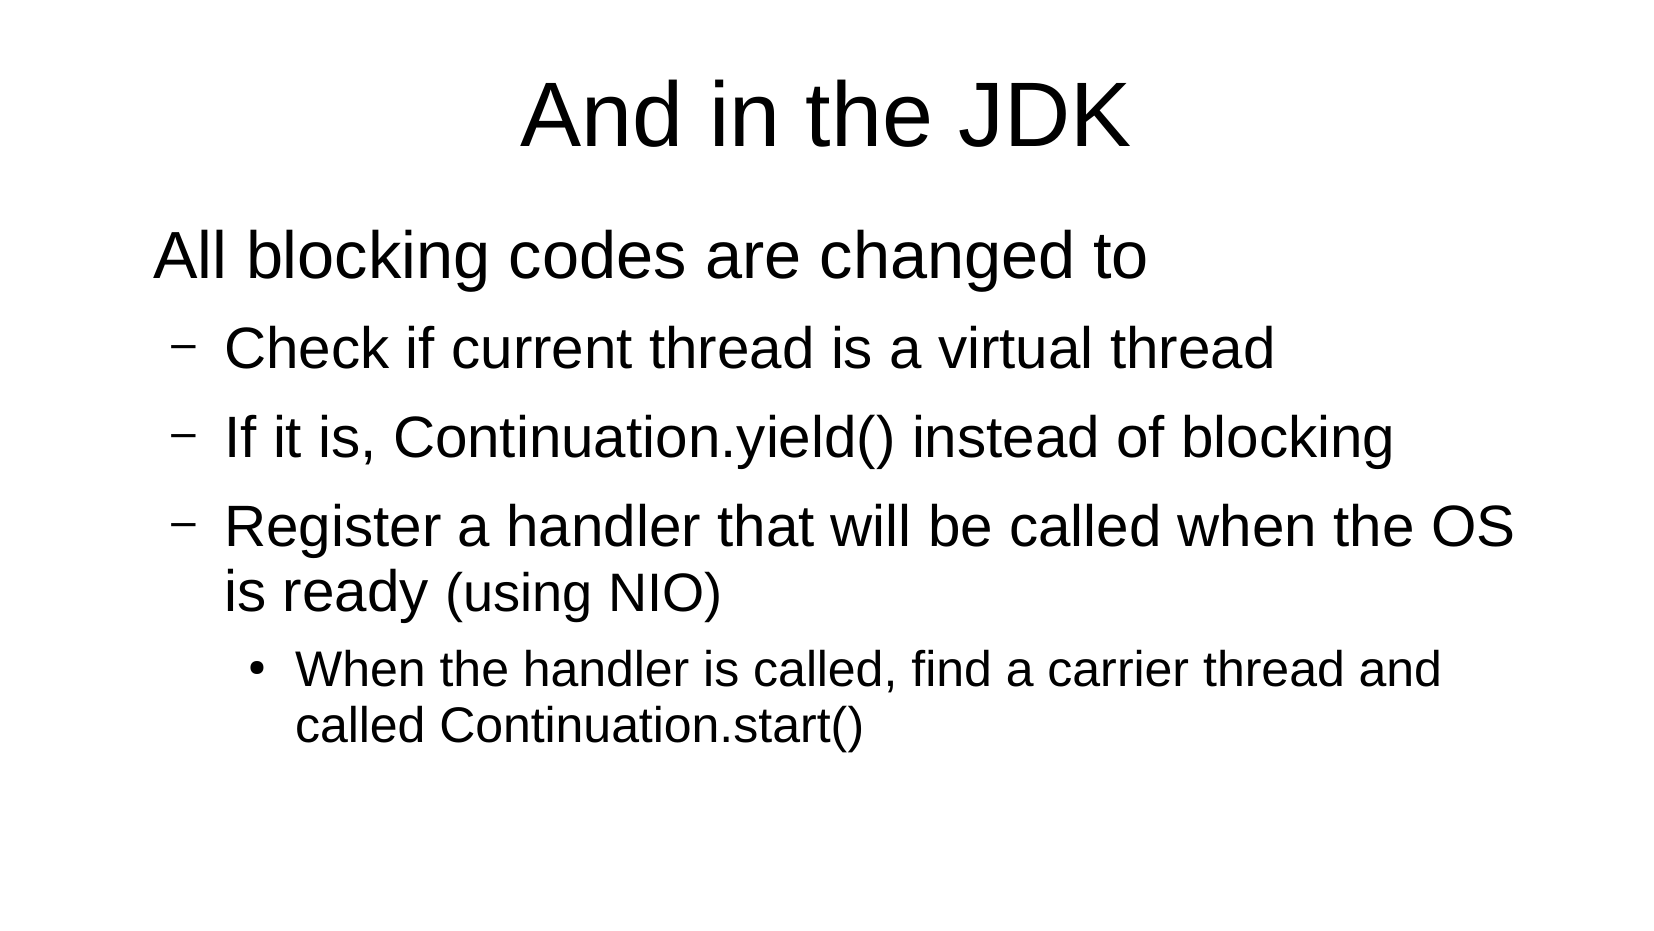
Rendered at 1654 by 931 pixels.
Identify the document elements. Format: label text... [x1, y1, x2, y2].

title And in the JDK [82, 37, 1571, 193]
list All blocking codes are changed to Check if current thread is a virtual thread If it is, Continuation.yield() instead of blocking Register a handler that will be called when the OS is ready (using NIO) When the handler is called, find a carrier thread and called Continuation.start() [82, 217, 1571, 871]
